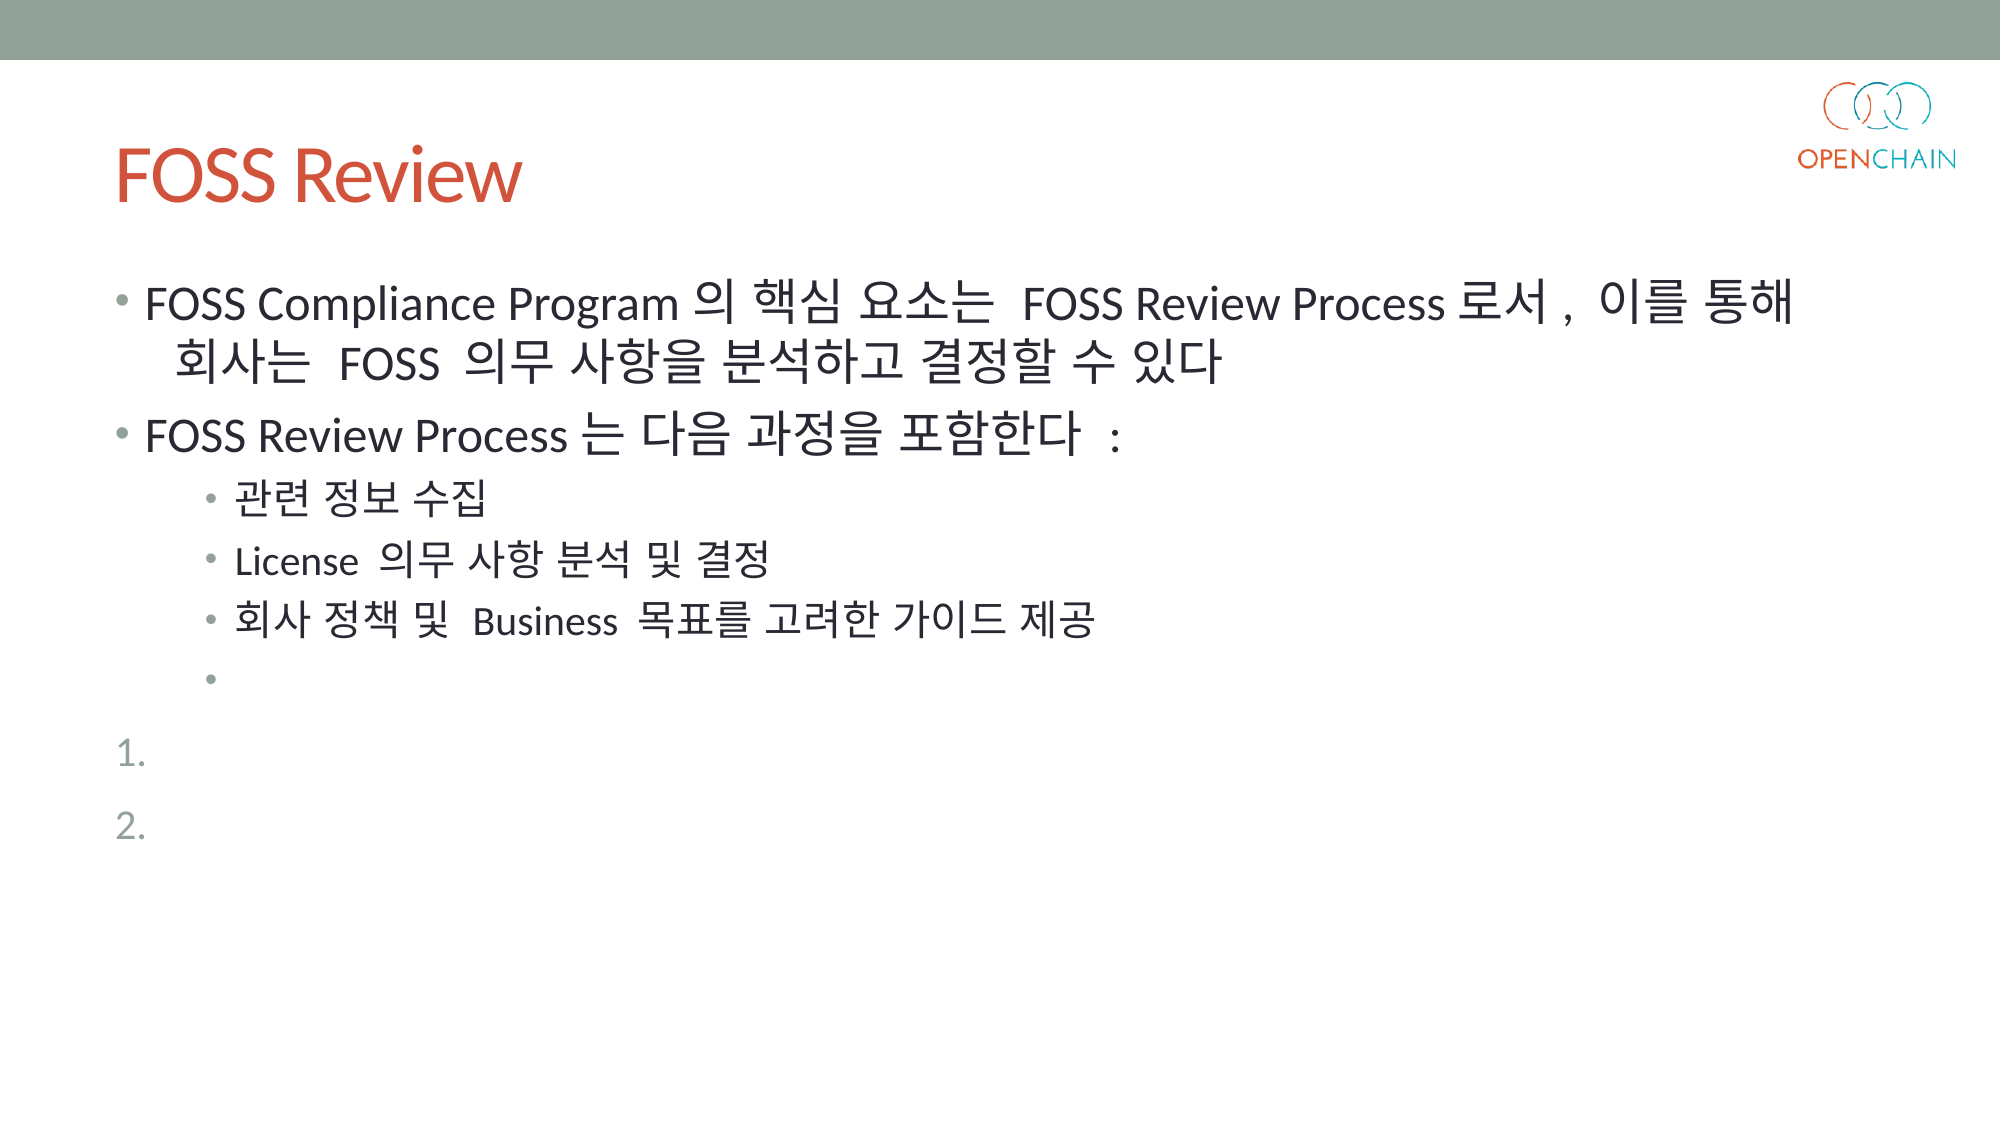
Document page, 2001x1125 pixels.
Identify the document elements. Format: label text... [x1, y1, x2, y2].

list FOSS Compliance Program의 핵심 요소는 FOSS Review Process로서, 이를 통해 회사는 FOSS 의무 사항을 분석하고 결정할 수 있다 FOSS Review Process는 다음 과정을 포함한다 : 관련 정보 수집 License 의무 사항 분석 및 결정 회사 정책 및 Business 목표를 고려한 가이드 제공 [99, 262, 1900, 1063]
title FOSS Review [99, 87, 1900, 251]
